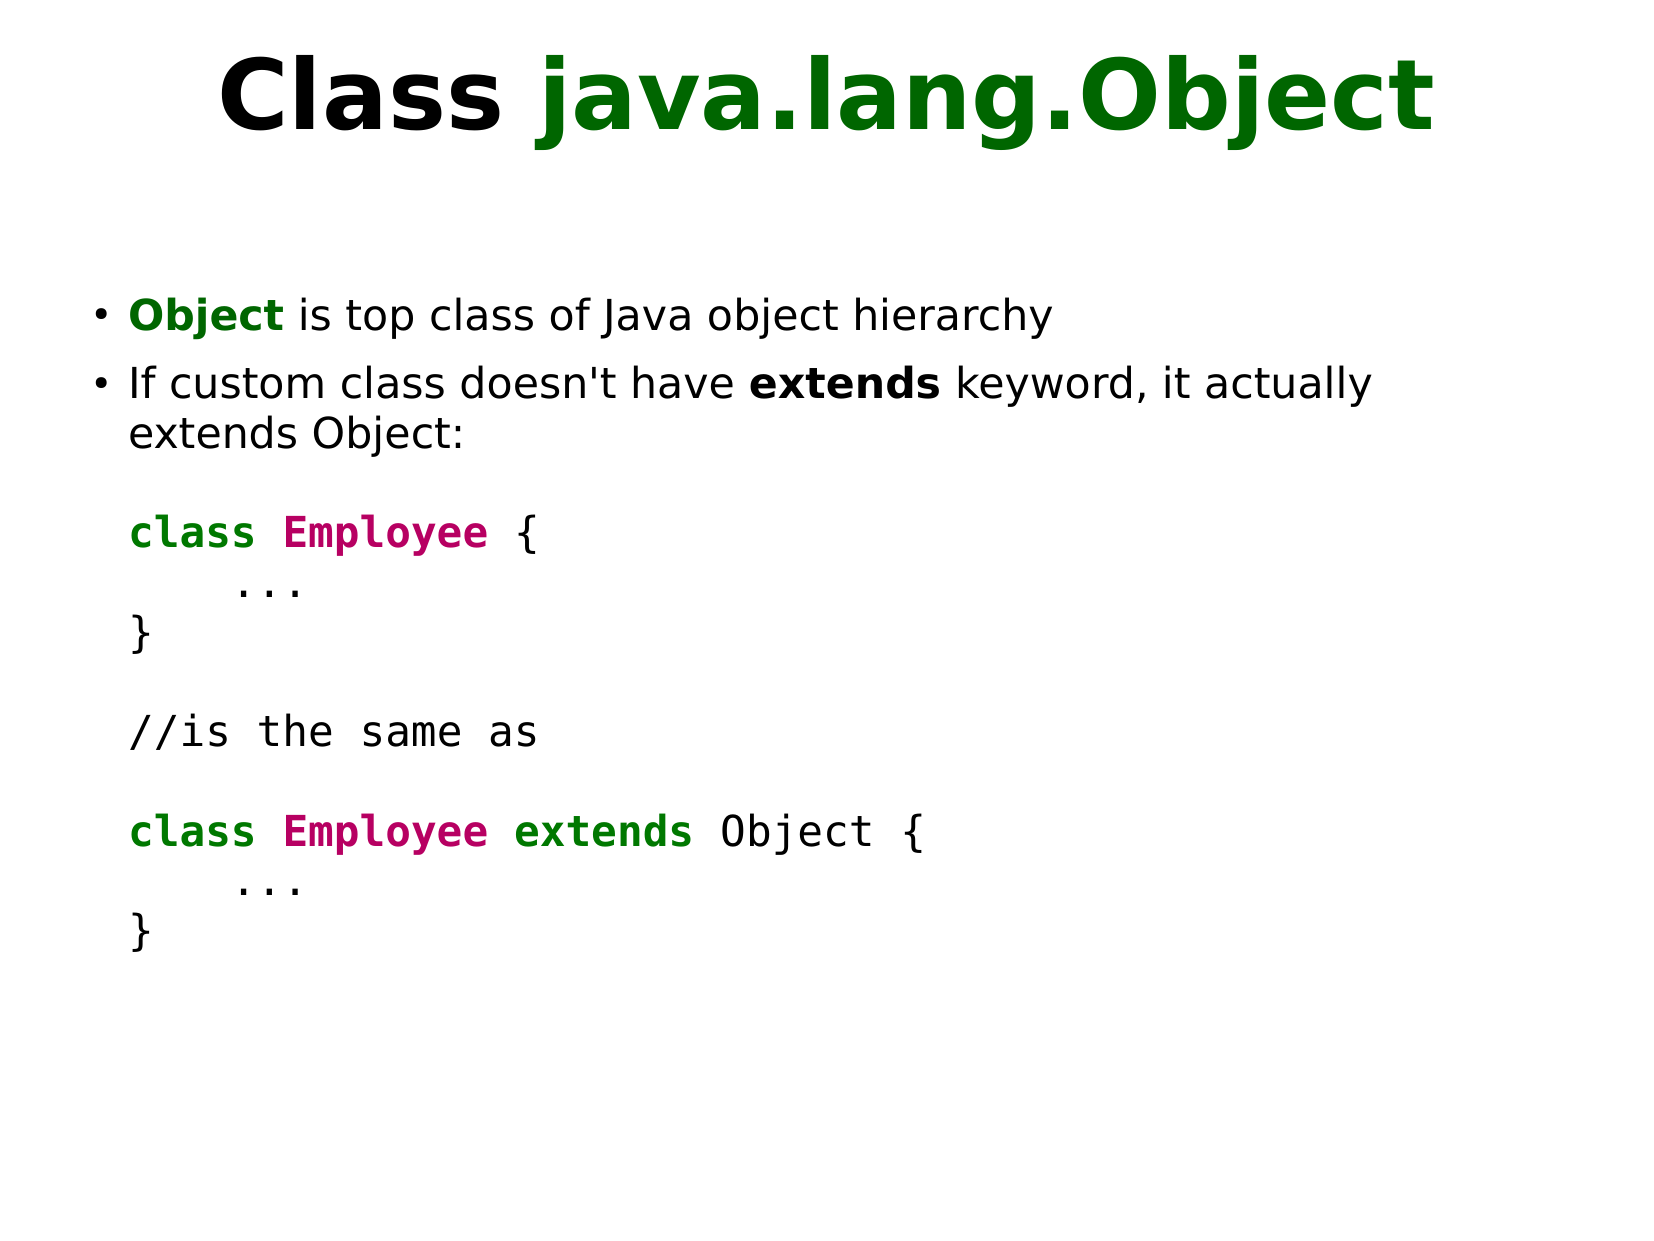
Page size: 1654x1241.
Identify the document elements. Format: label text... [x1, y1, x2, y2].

title Class java.lang.Object [82, 39, 1571, 267]
list Object is top class of Java object hierarchy If custom class doesn't have extends keyword, it actually extends Object: class Employee { ... } //is the same as class Employee extends Object { ... } [82, 290, 1538, 1010]
